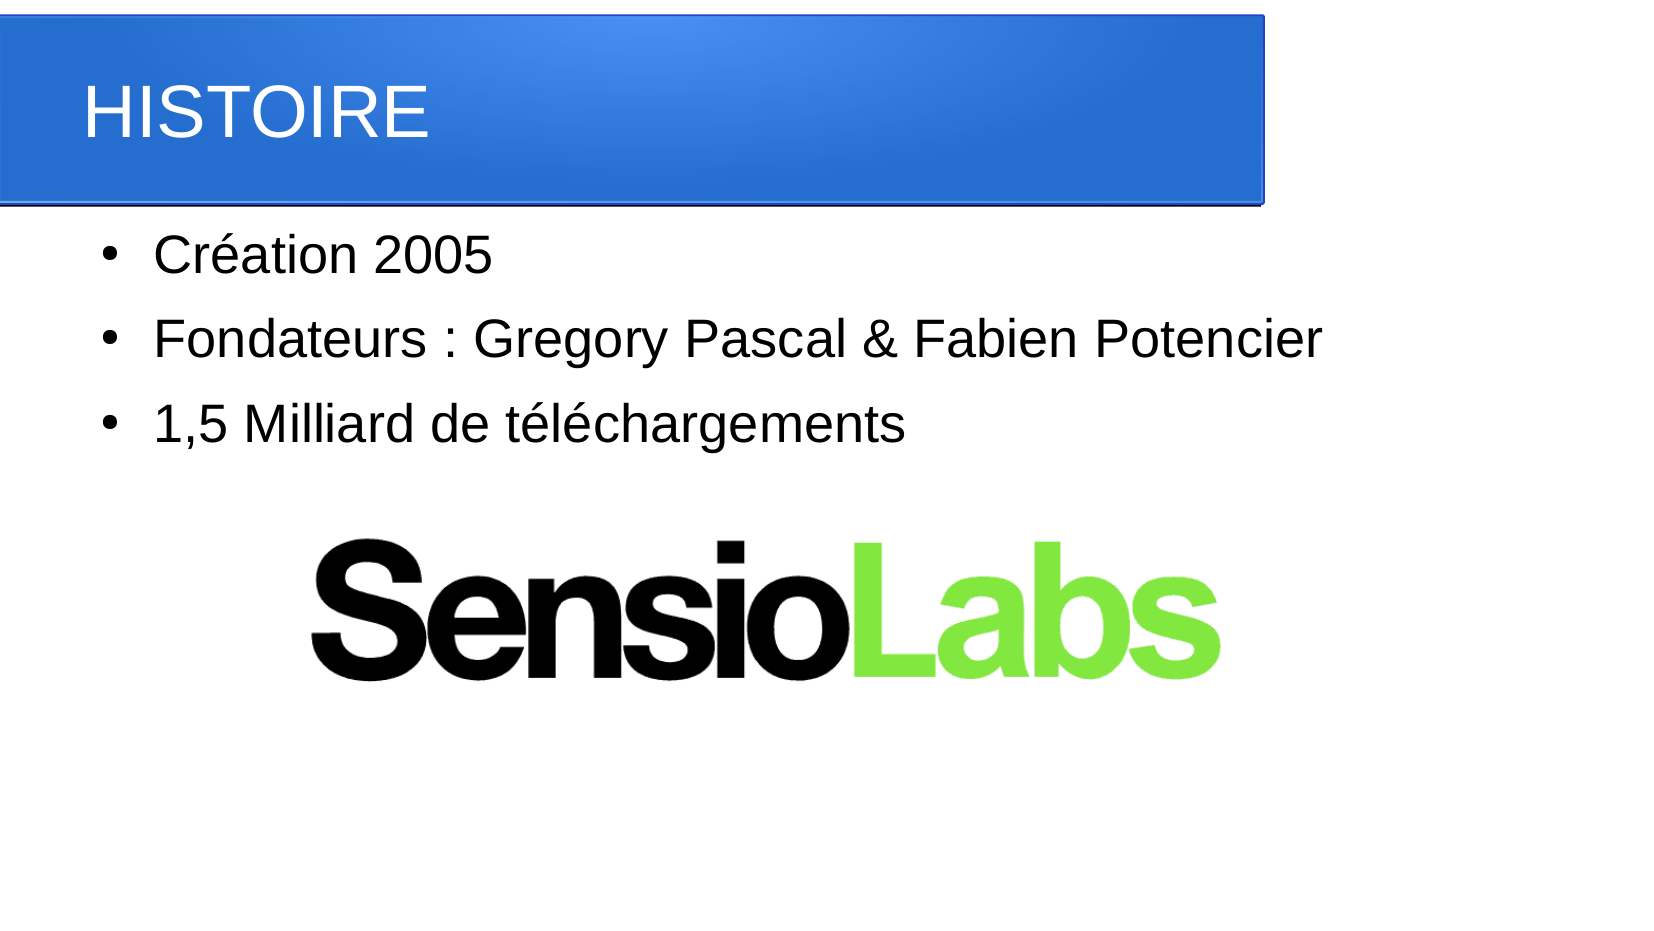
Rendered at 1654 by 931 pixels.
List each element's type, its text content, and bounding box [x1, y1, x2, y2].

title HISTOIRE [82, 35, 1235, 189]
list Création 2005 Fondateurs : Gregory Pascal & Fabien Potencier 1,5 Milliard de téléchargements [82, 224, 1571, 764]
picture [288, 491, 1249, 736]
